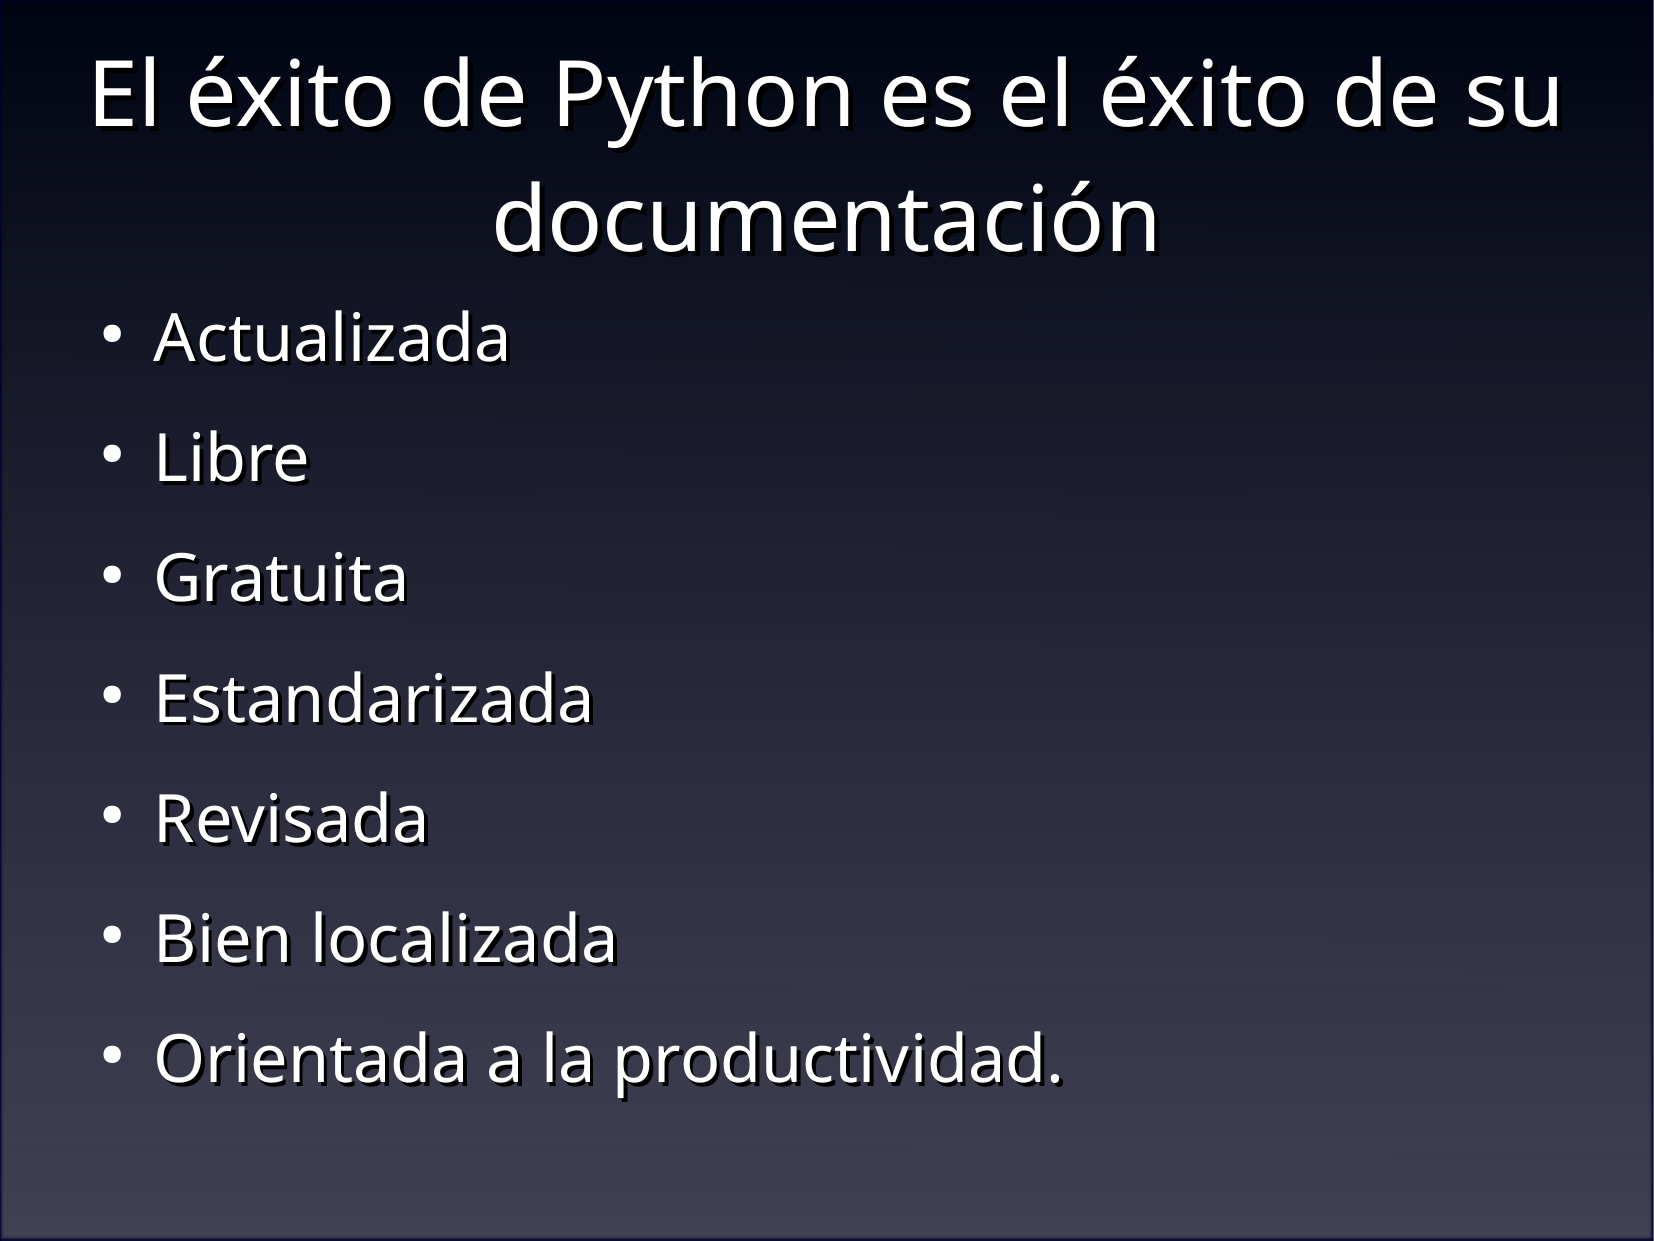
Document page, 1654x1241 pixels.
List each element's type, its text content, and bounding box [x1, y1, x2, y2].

list Actualizada Libre Gratuita Estandarizada Revisada Bien localizada Orientada a la productividad. [82, 290, 1571, 1109]
title El éxito de Python es el éxito de su documentación [82, 46, 1571, 260]
picture [0, 0, 1654, 1241]
